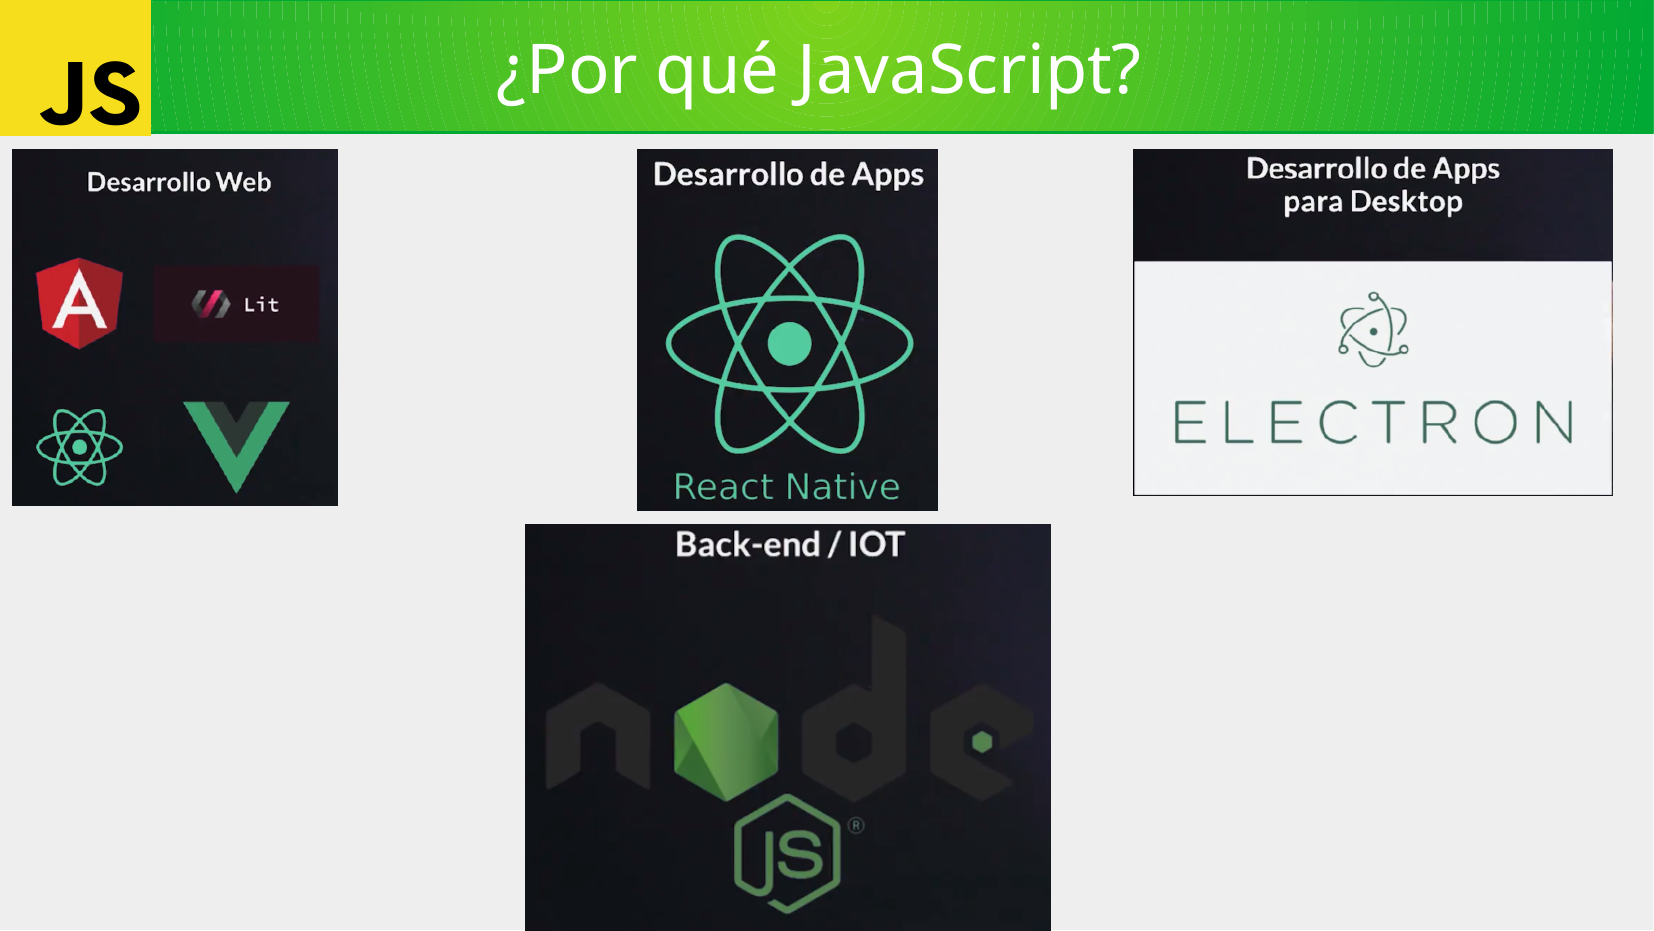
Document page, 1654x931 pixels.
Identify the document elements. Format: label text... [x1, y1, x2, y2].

title ¿Por qué JavaScript? [151, 14, 1565, 119]
picture [637, 149, 938, 511]
picture [525, 524, 1051, 931]
picture [0, 0, 151, 136]
picture [1133, 149, 1613, 496]
picture [12, 149, 338, 506]
